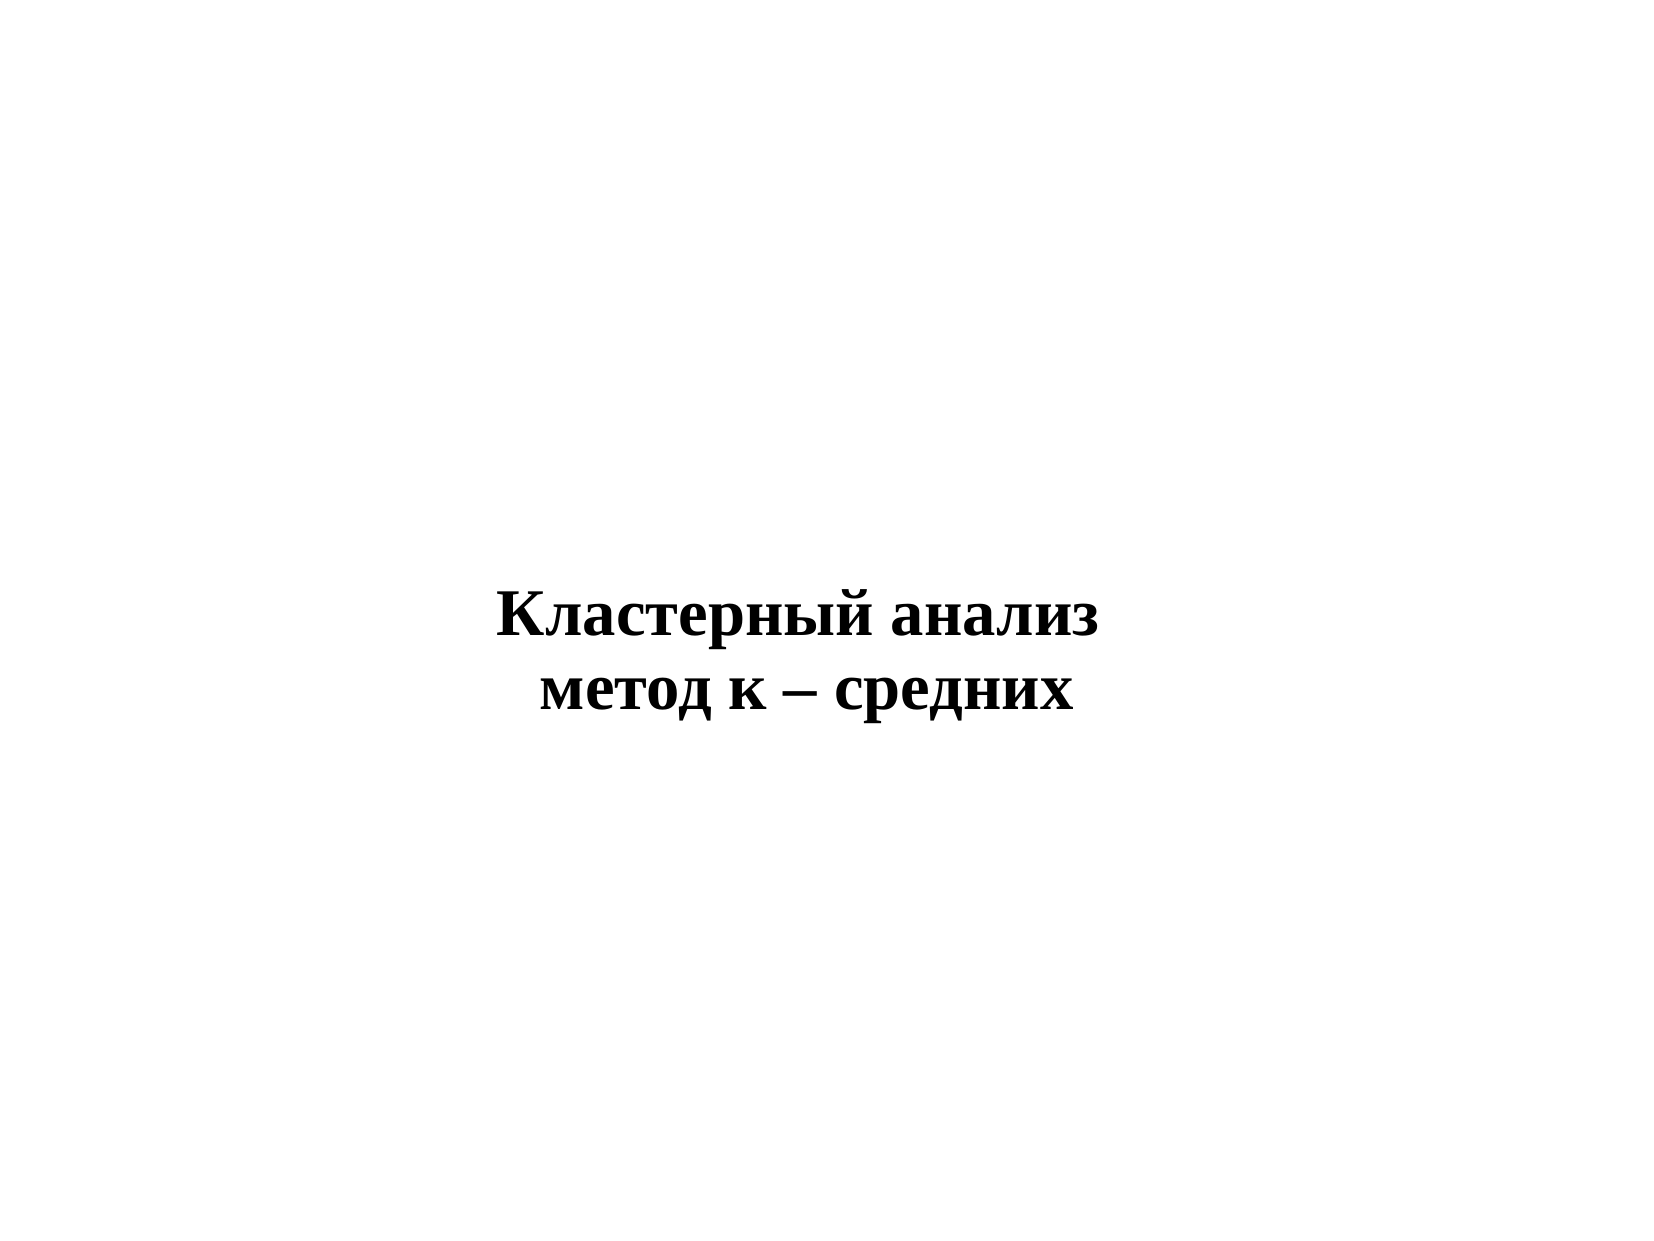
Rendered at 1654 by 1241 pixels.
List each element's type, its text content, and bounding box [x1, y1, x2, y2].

subtitle Кластерный анализ метод к – средних [82, 290, 1571, 1010]
